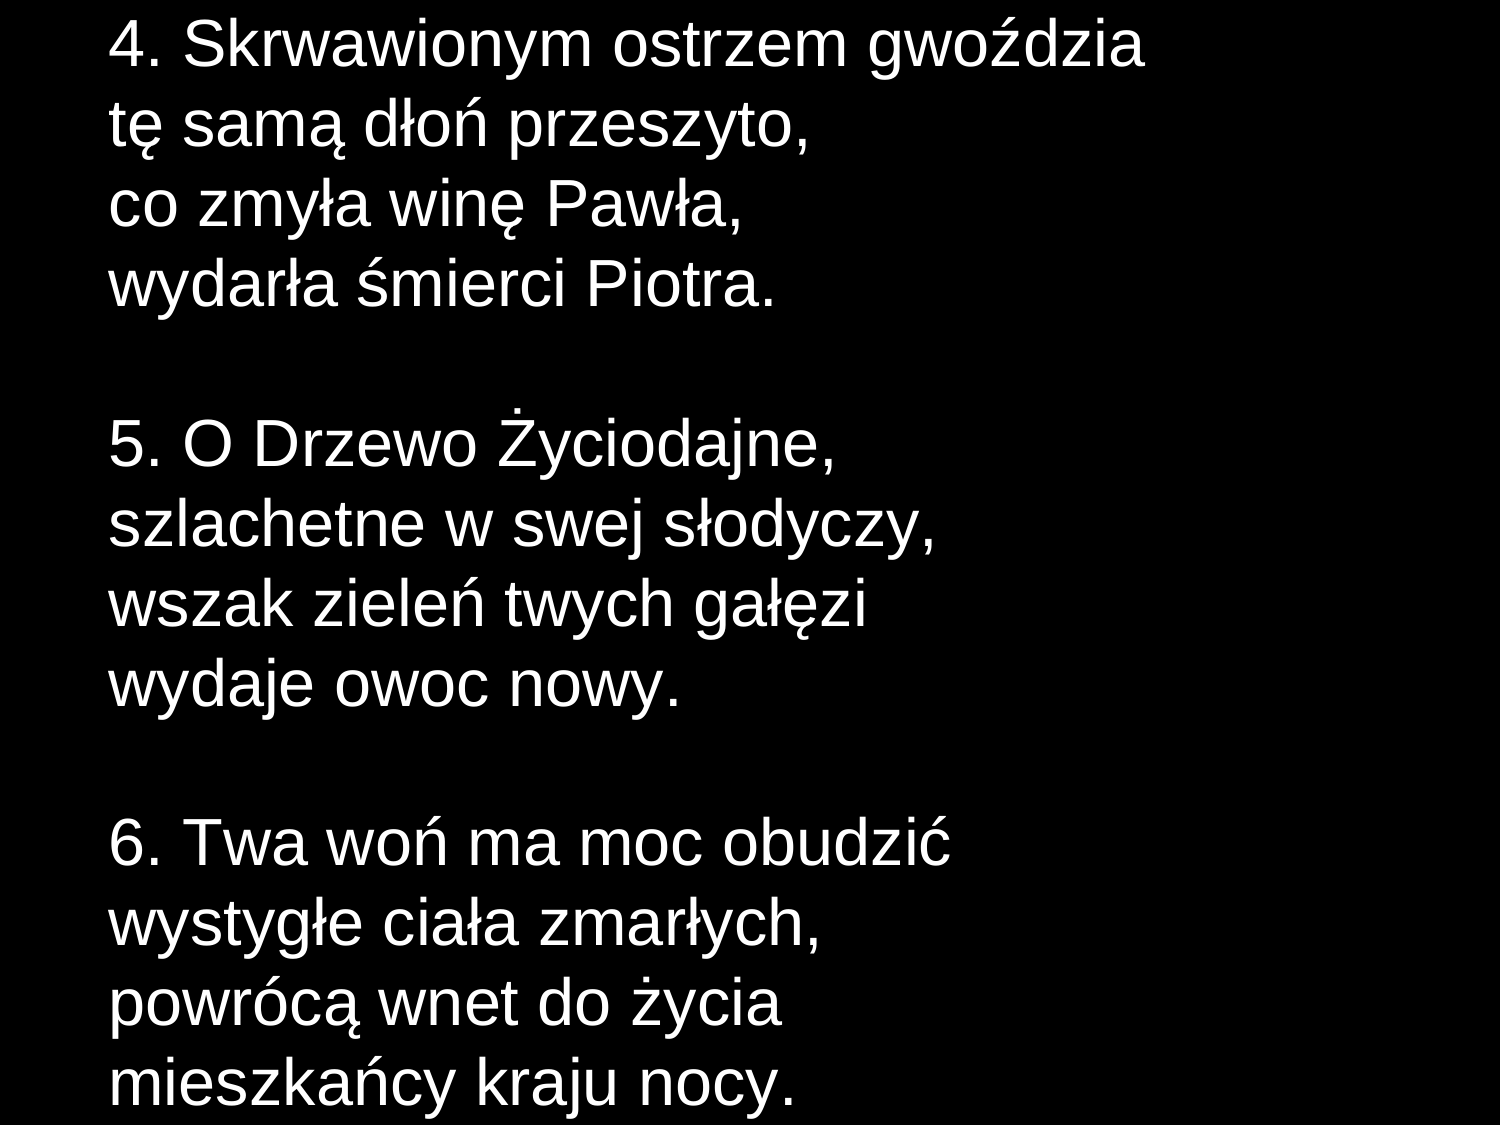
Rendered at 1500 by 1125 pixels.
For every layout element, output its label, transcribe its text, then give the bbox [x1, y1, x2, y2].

text_box 4. Skrwawionym ostrzem gwoździa tę samą dłoń przeszyto, co zmyła winę Pawła, wydarła śmierci Piotra. 5. O Drzewo Życiodajne, szlachetne w swej słodyczy, wszak zieleń twych gałęzi wydaje owoc nowy. 6. Twa woń ma moc obudzić wystygłe ciała zmarłych, powrócą wnet do życia mieszkańcy kraju nocy. [93, 0, 1465, 1125]
